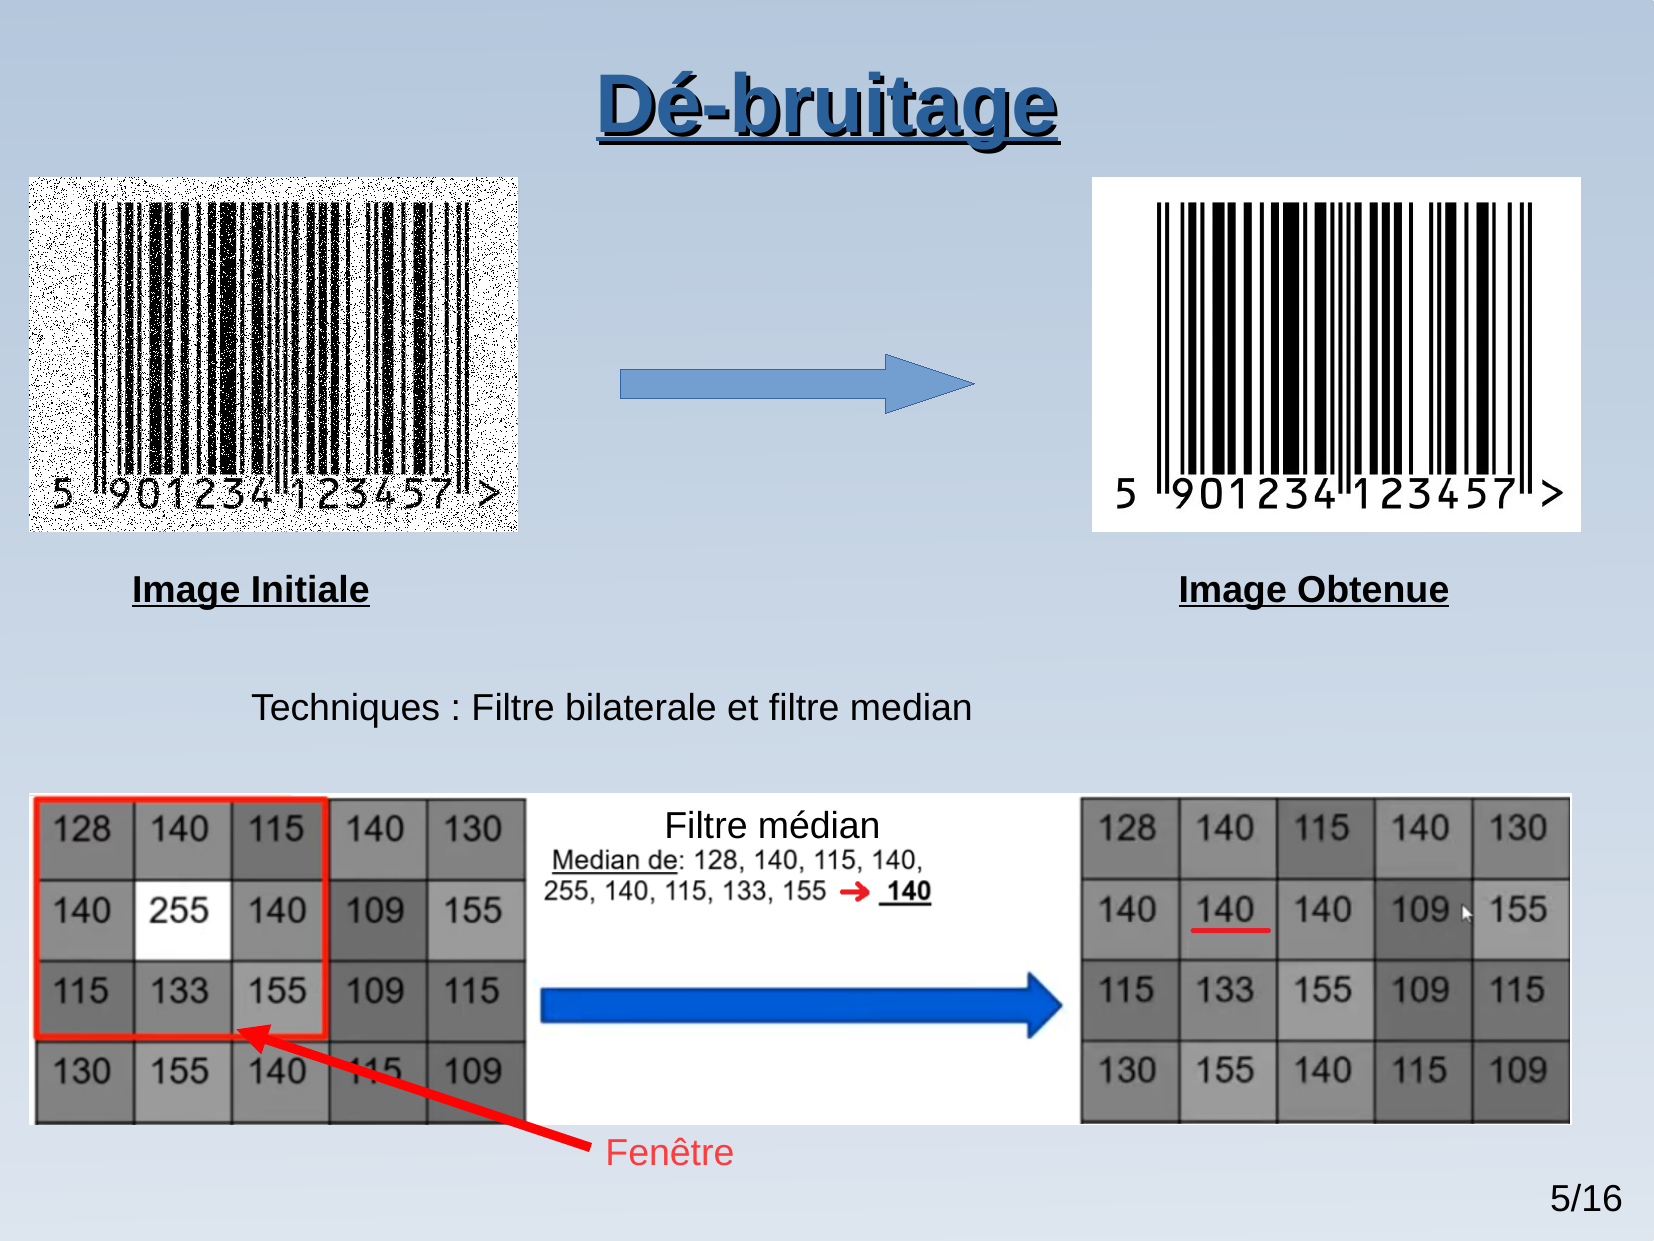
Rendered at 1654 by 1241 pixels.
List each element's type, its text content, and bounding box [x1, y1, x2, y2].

text_box Image Initiale [88, 561, 414, 621]
text_box Filtre médian [649, 797, 896, 855]
title Dé-bruitage [82, 0, 1571, 207]
picture [1092, 177, 1581, 532]
picture [29, 793, 1572, 1125]
text_box [620, 354, 975, 414]
text_box Techniques : Filtre bilaterale et filtre median [236, 679, 1211, 768]
text_box Image Obtenue [1092, 561, 1536, 621]
text_box Fenêtre [590, 1124, 750, 1182]
picture [29, 177, 518, 532]
